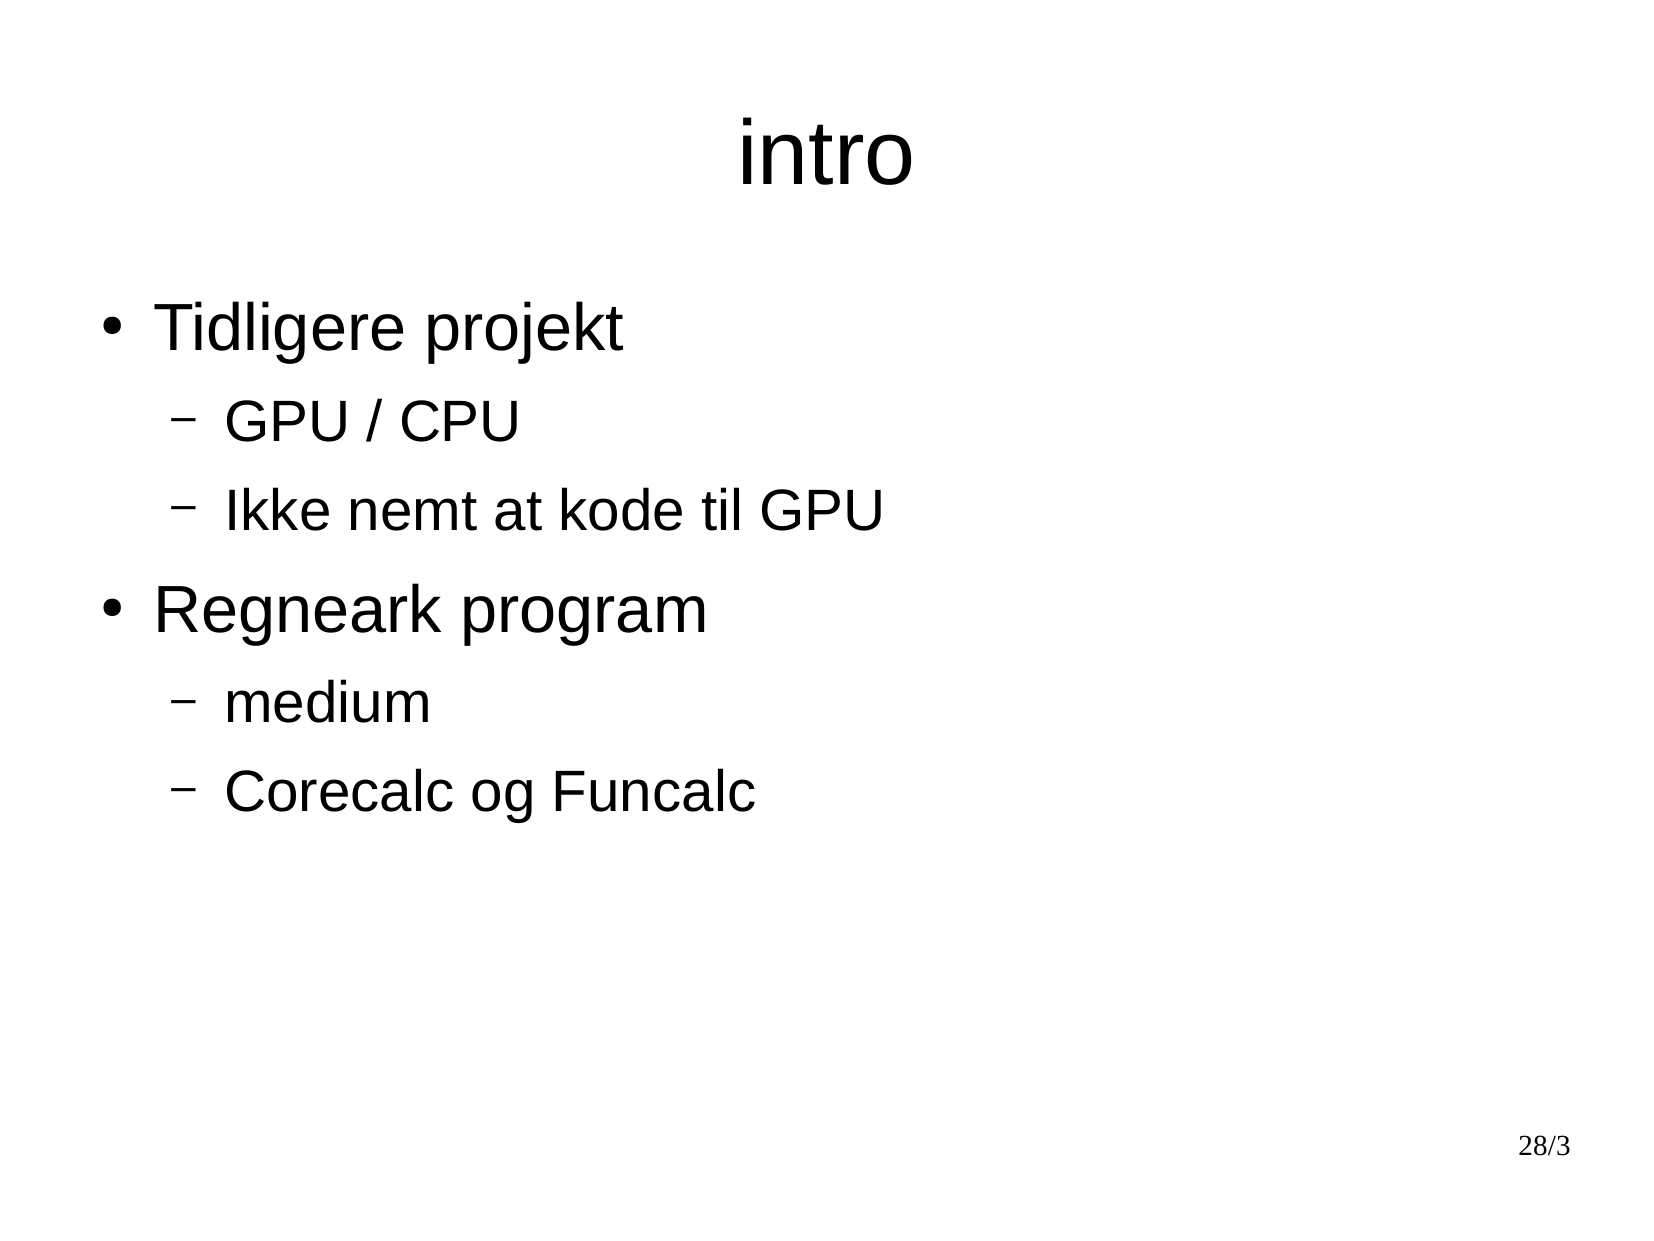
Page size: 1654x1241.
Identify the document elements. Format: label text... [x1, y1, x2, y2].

title intro [82, 49, 1571, 257]
list Tidligere projekt GPU / CPU Ikke nemt at kode til GPU Regneark program medium Corecalc og Funcalc [82, 290, 1571, 1010]
